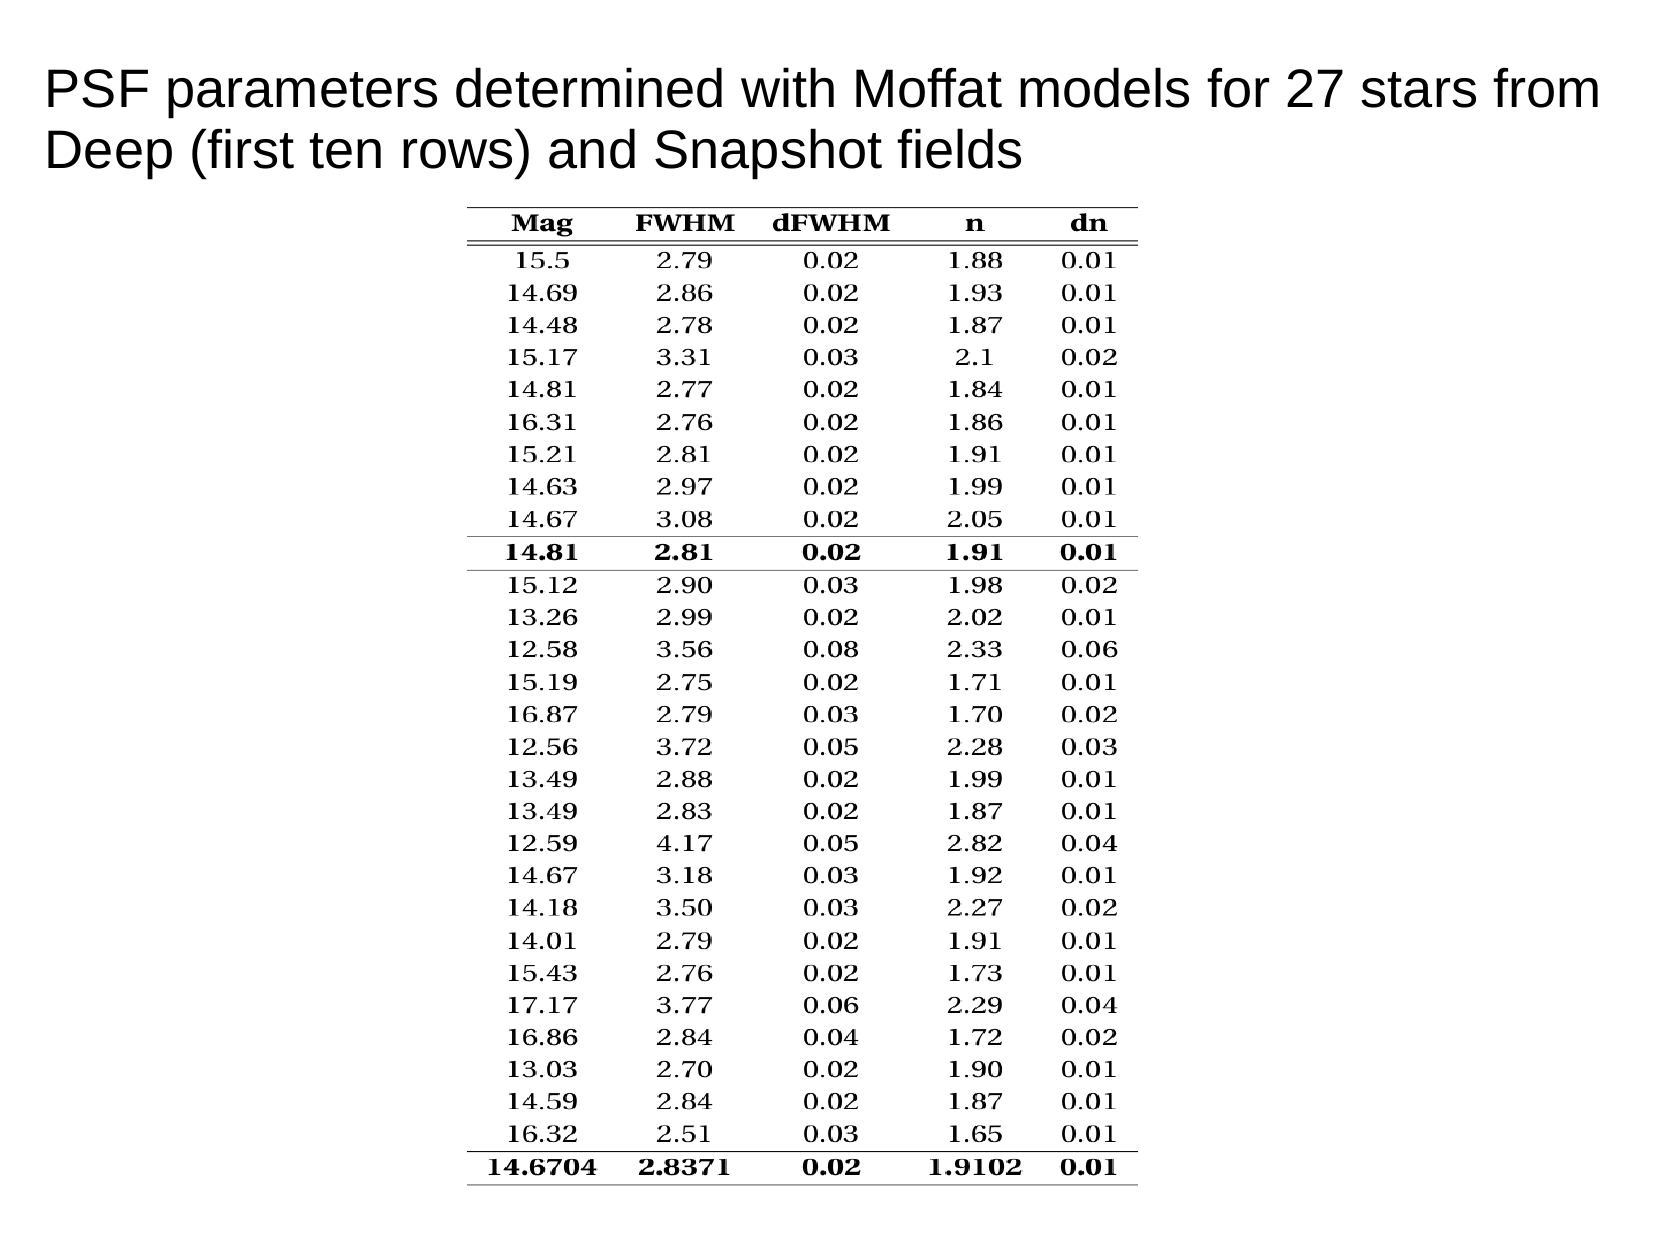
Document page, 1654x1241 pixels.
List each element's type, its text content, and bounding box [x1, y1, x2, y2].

text_box PSF parameters determined with Moffat models for 27 stars from Deep (first ten rows) and Snapshot fields [30, 51, 1654, 291]
picture [453, 291, 1144, 1193]
